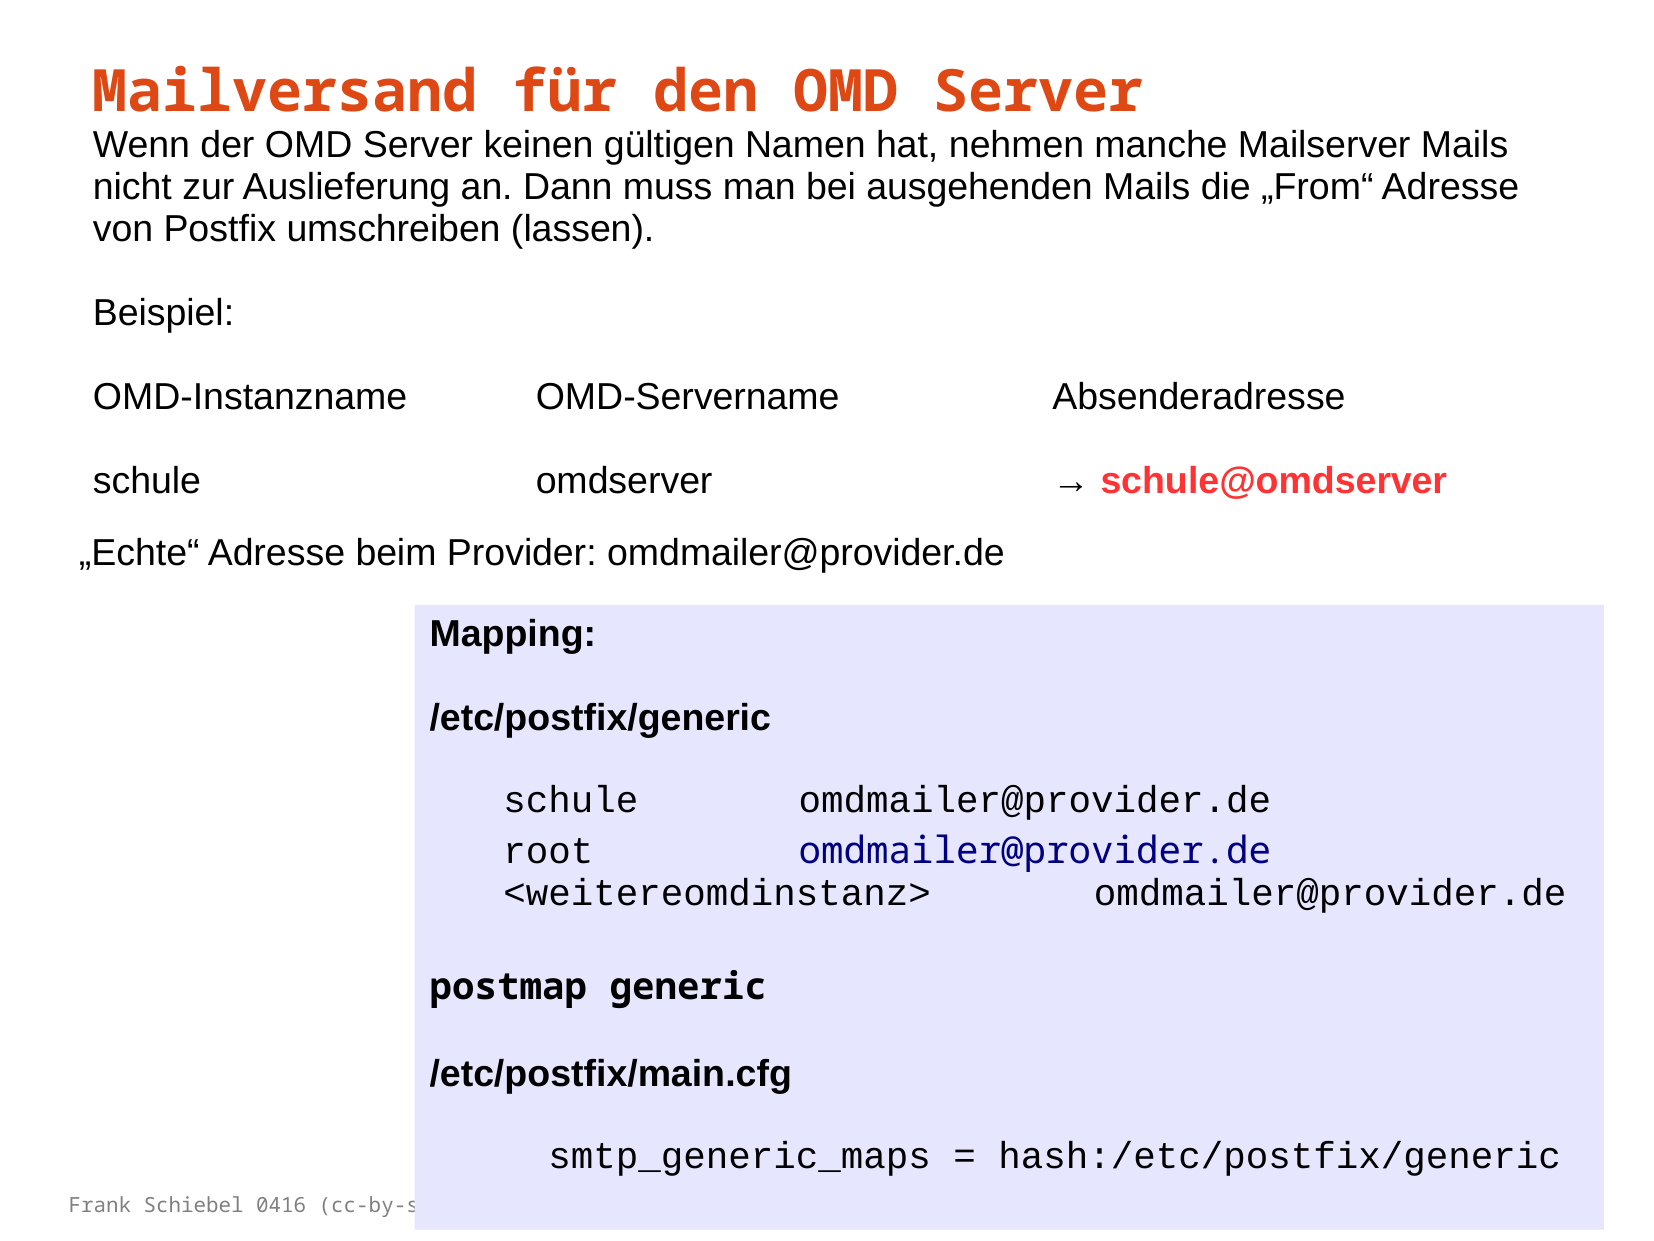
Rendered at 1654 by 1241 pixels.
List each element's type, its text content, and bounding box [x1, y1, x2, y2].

text_box „Echte“ Adresse beim Provider: omdmailer@provider.de [64, 524, 1020, 581]
text_box Mapping: /etc/postfix/generic schule omdmailer@provider.de root omdmailer@provider.de <weitereomdinstanz> omdmailer@provider.de postmap generic /etc/postfix/main.cfg smtp_generic_maps = hash:/etc/postfix/generic [414, 604, 1604, 1211]
text_box Mailversand für den OMD Server [78, 42, 1465, 116]
text_box Wenn der OMD Server keinen gültigen Namen hat, nehmen manche Mailserver Mails nicht zur Auslieferung an. Dann muss man bei ausgehenden Mails die „From“ Adresse von Postfix umschreiben (lassen). Beispiel: OMD-Instanzname OMD-Servername Absenderadresse schule omdserver → schule@omdserver [78, 116, 1585, 509]
